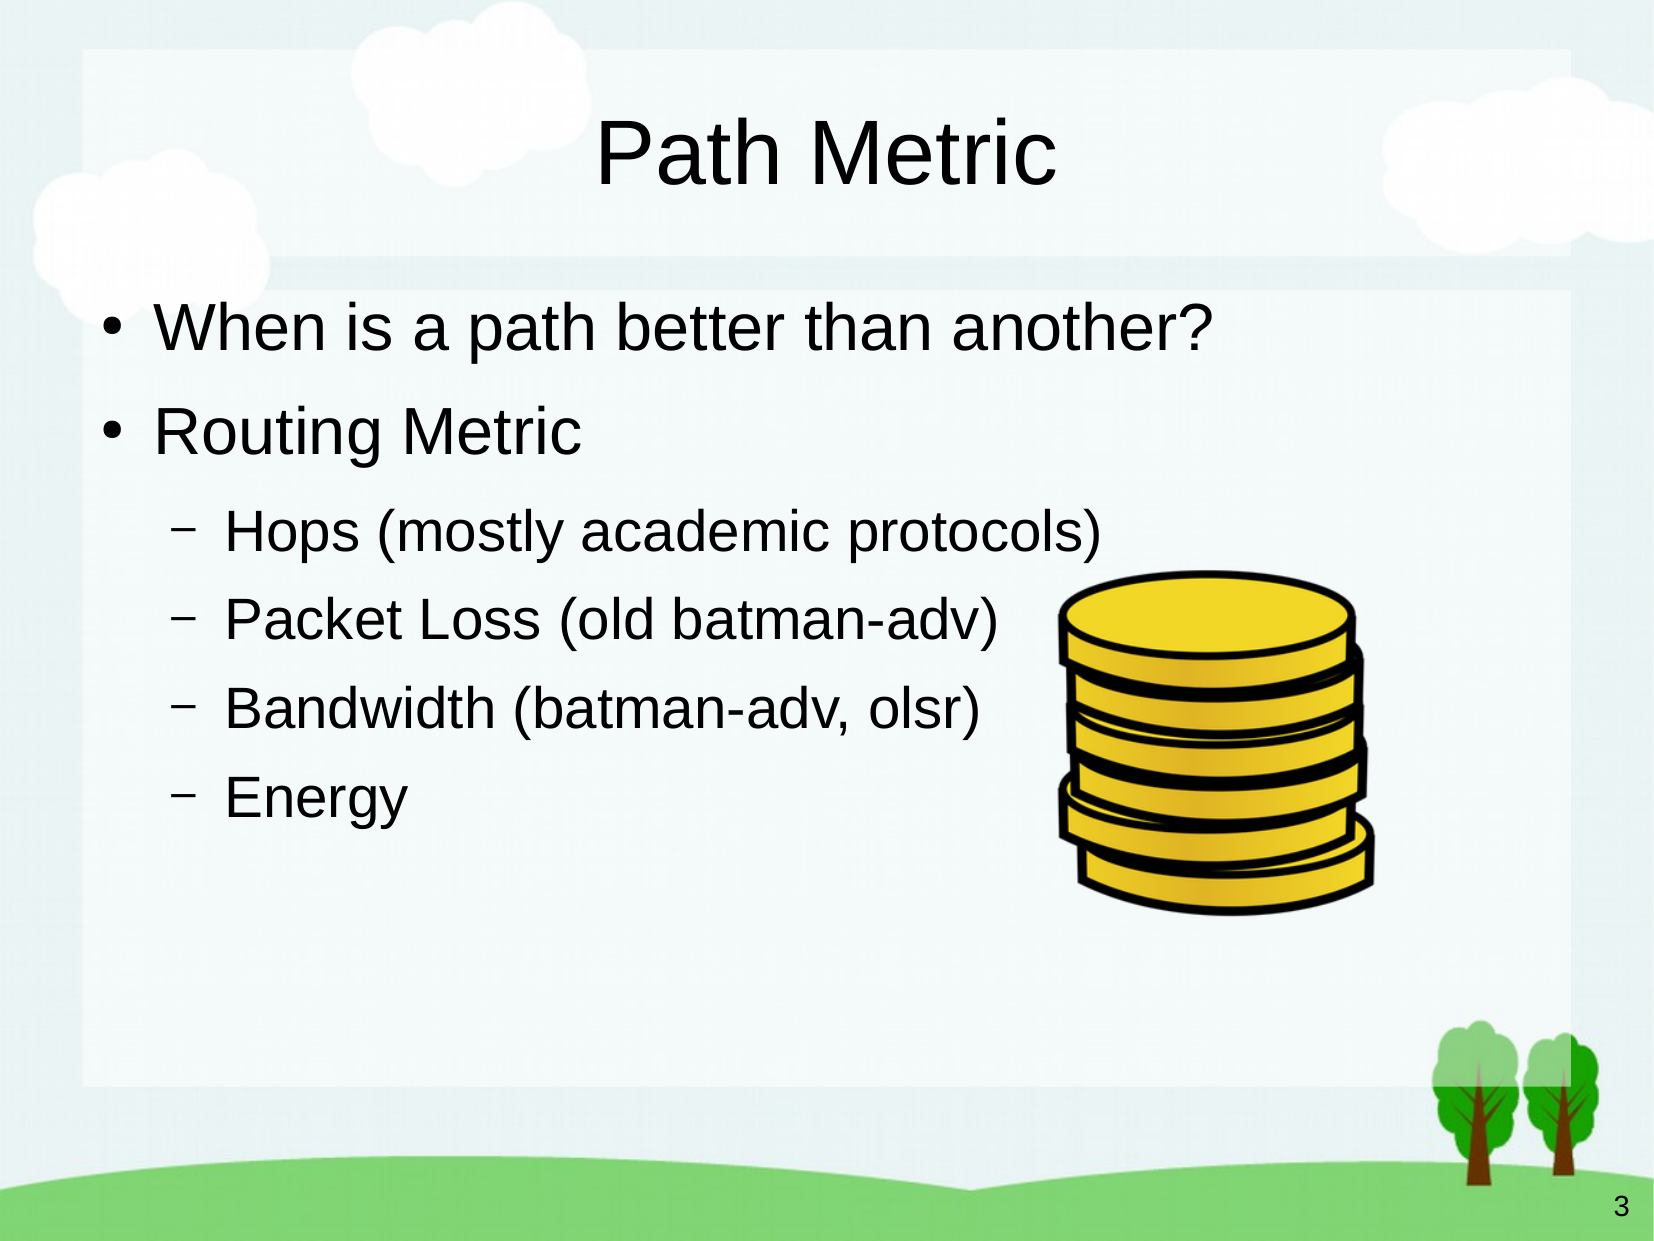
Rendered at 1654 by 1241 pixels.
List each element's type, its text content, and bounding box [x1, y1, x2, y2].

title Path Metric [82, 49, 1571, 257]
picture [0, 0, 1654, 1241]
list When is a path better than another? Routing Metric Hops (mostly academic protocols) Packet Loss (old batman-adv) Bandwidth (batman-adv, olsr) Energy [82, 290, 1571, 1087]
